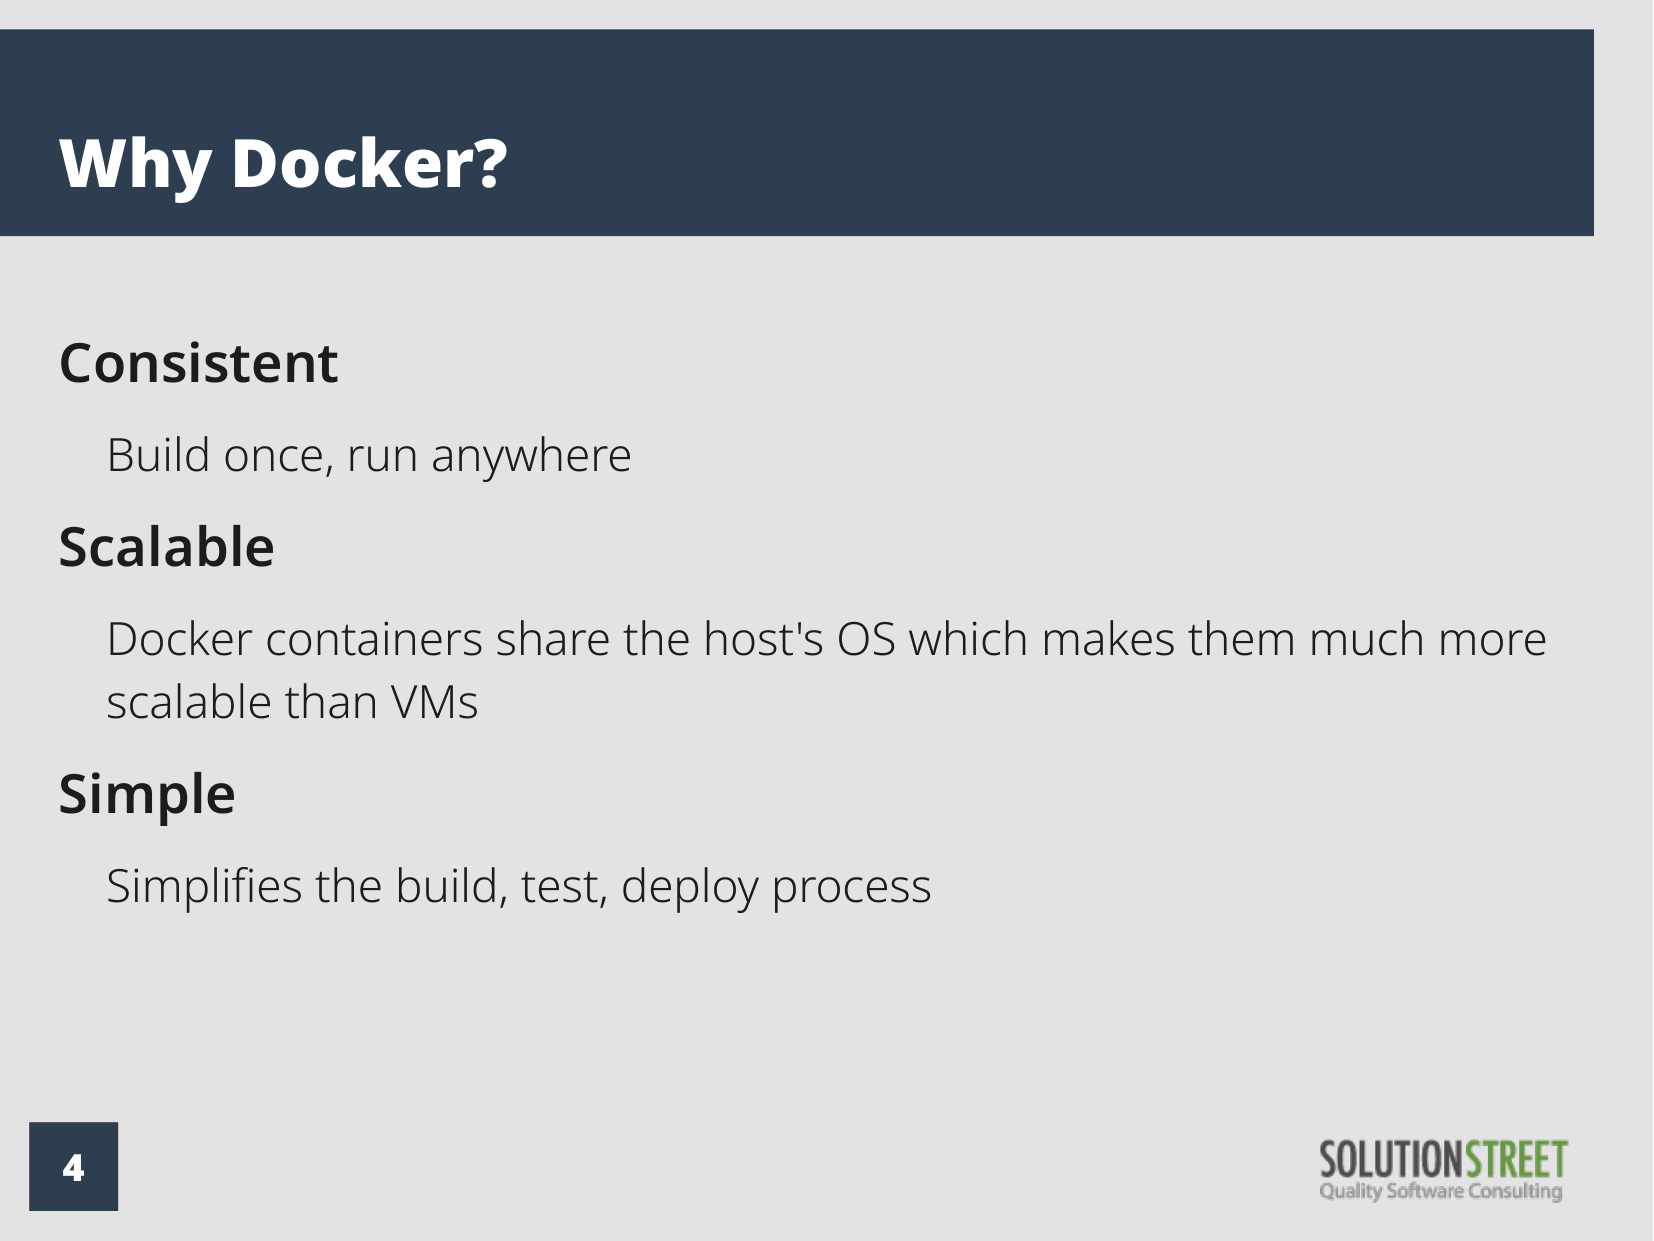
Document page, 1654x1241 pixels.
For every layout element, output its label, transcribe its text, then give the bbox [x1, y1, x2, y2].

picture [1310, 1083, 1570, 1241]
title Why Docker? [58, 59, 1594, 207]
list Consistent Build once, run anywhere Scalable Docker containers share the host's OS which makes them much more scalable than VMs Simple Simplifies the build, test, deploy process [58, 324, 1565, 1093]
